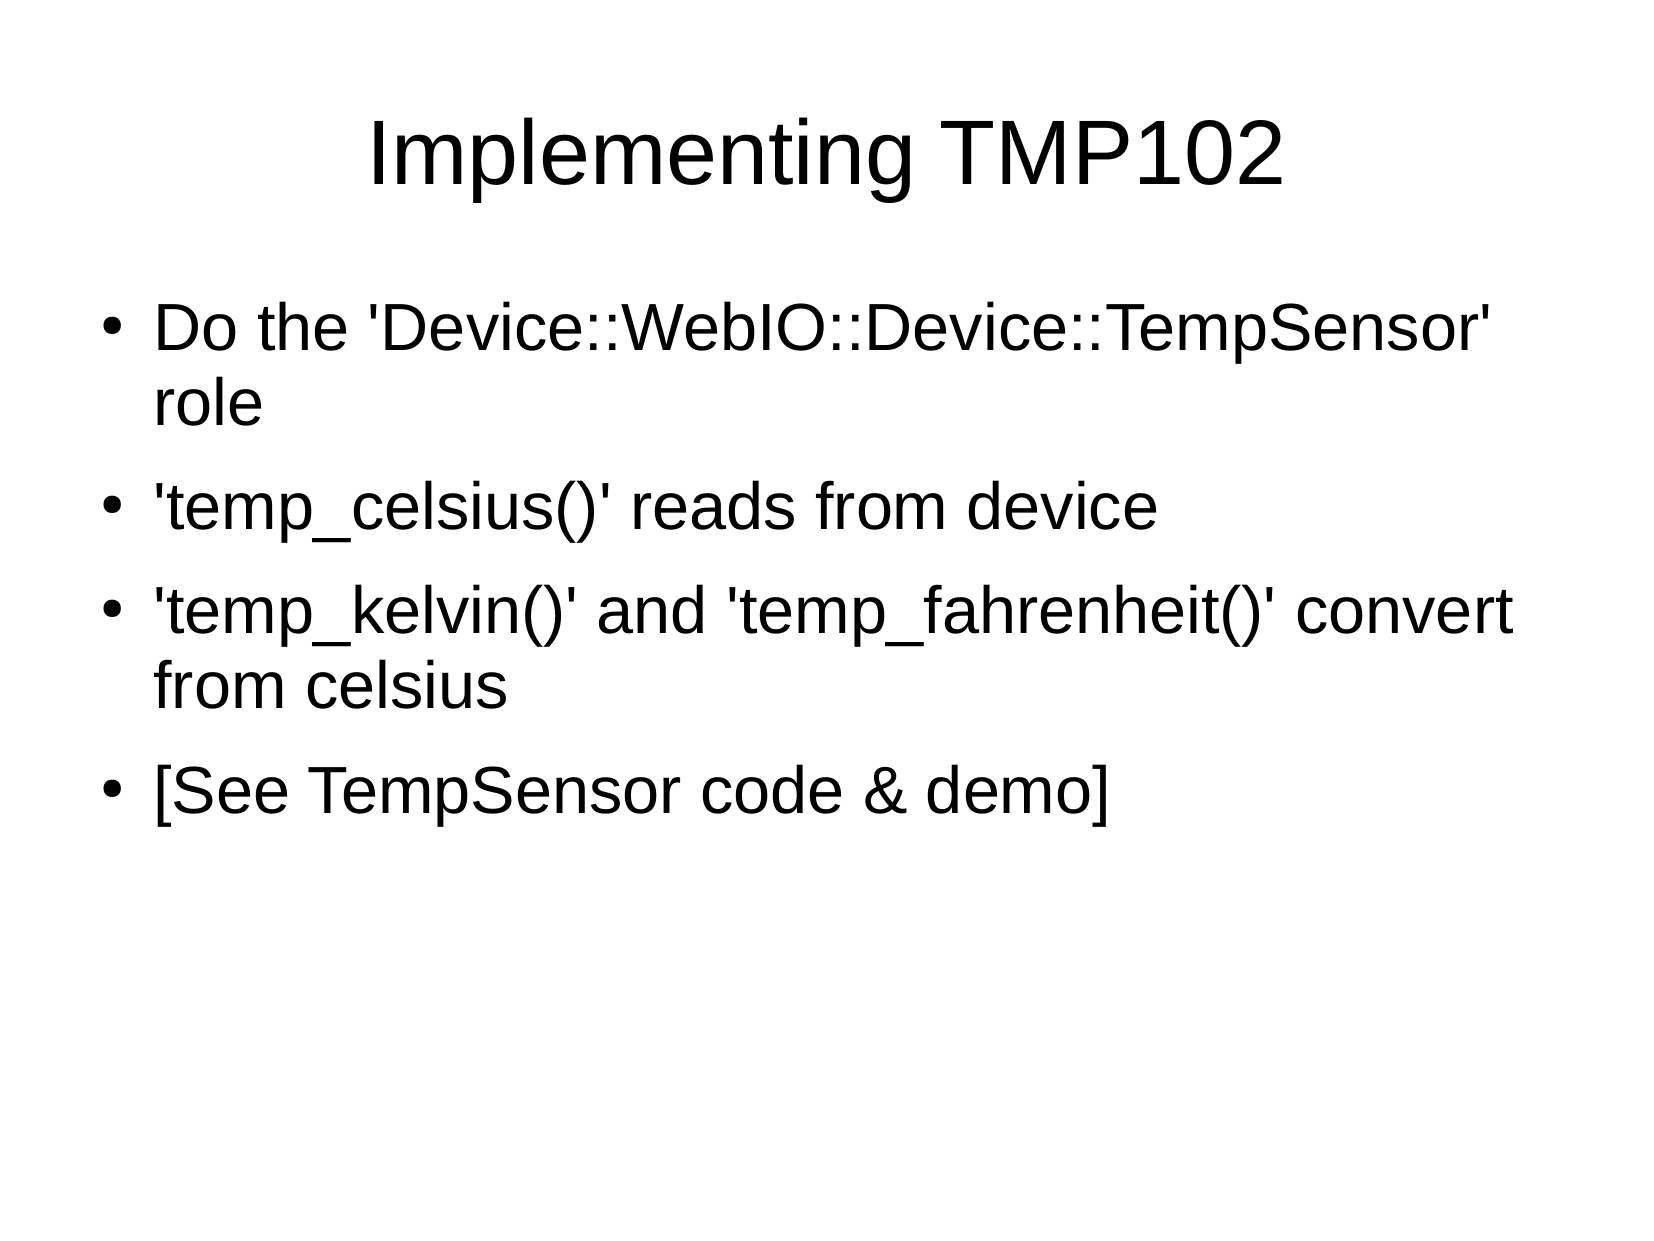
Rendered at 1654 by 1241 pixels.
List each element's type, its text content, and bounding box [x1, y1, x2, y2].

list Do the 'Device::WebIO::Device::TempSensor' role 'temp_celsius()' reads from device 'temp_kelvin()' and 'temp_fahrenheit()' convert from celsius [See TempSensor code & demo] [82, 290, 1571, 1010]
title Implementing TMP102 [82, 49, 1571, 257]
